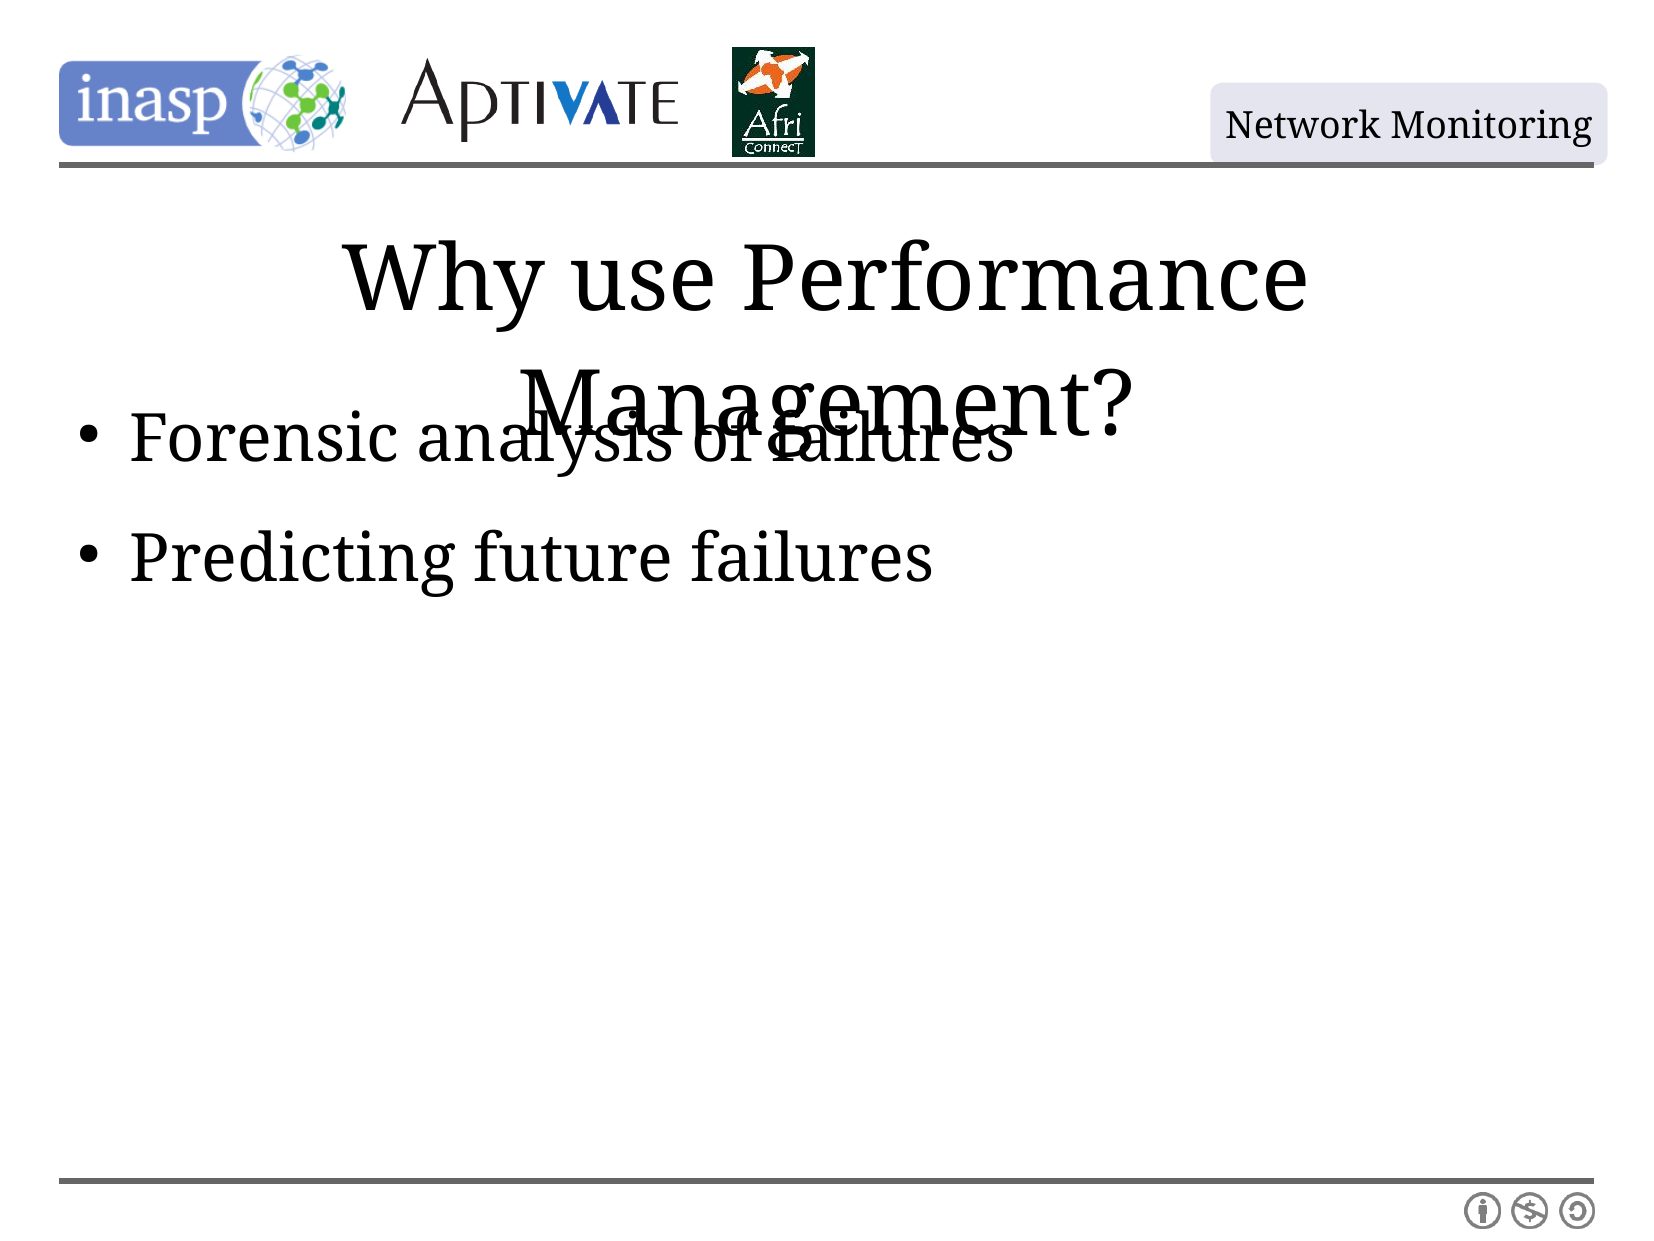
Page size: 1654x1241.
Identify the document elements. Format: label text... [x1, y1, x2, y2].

list Forensic analysis of failures Predicting future failures [59, 389, 1595, 1109]
picture [1511, 1192, 1548, 1229]
title Why use Performance Management? [59, 212, 1595, 343]
picture [1559, 1192, 1595, 1229]
picture [732, 47, 815, 157]
picture [401, 58, 678, 142]
picture [1464, 1192, 1501, 1229]
picture [59, 47, 355, 160]
